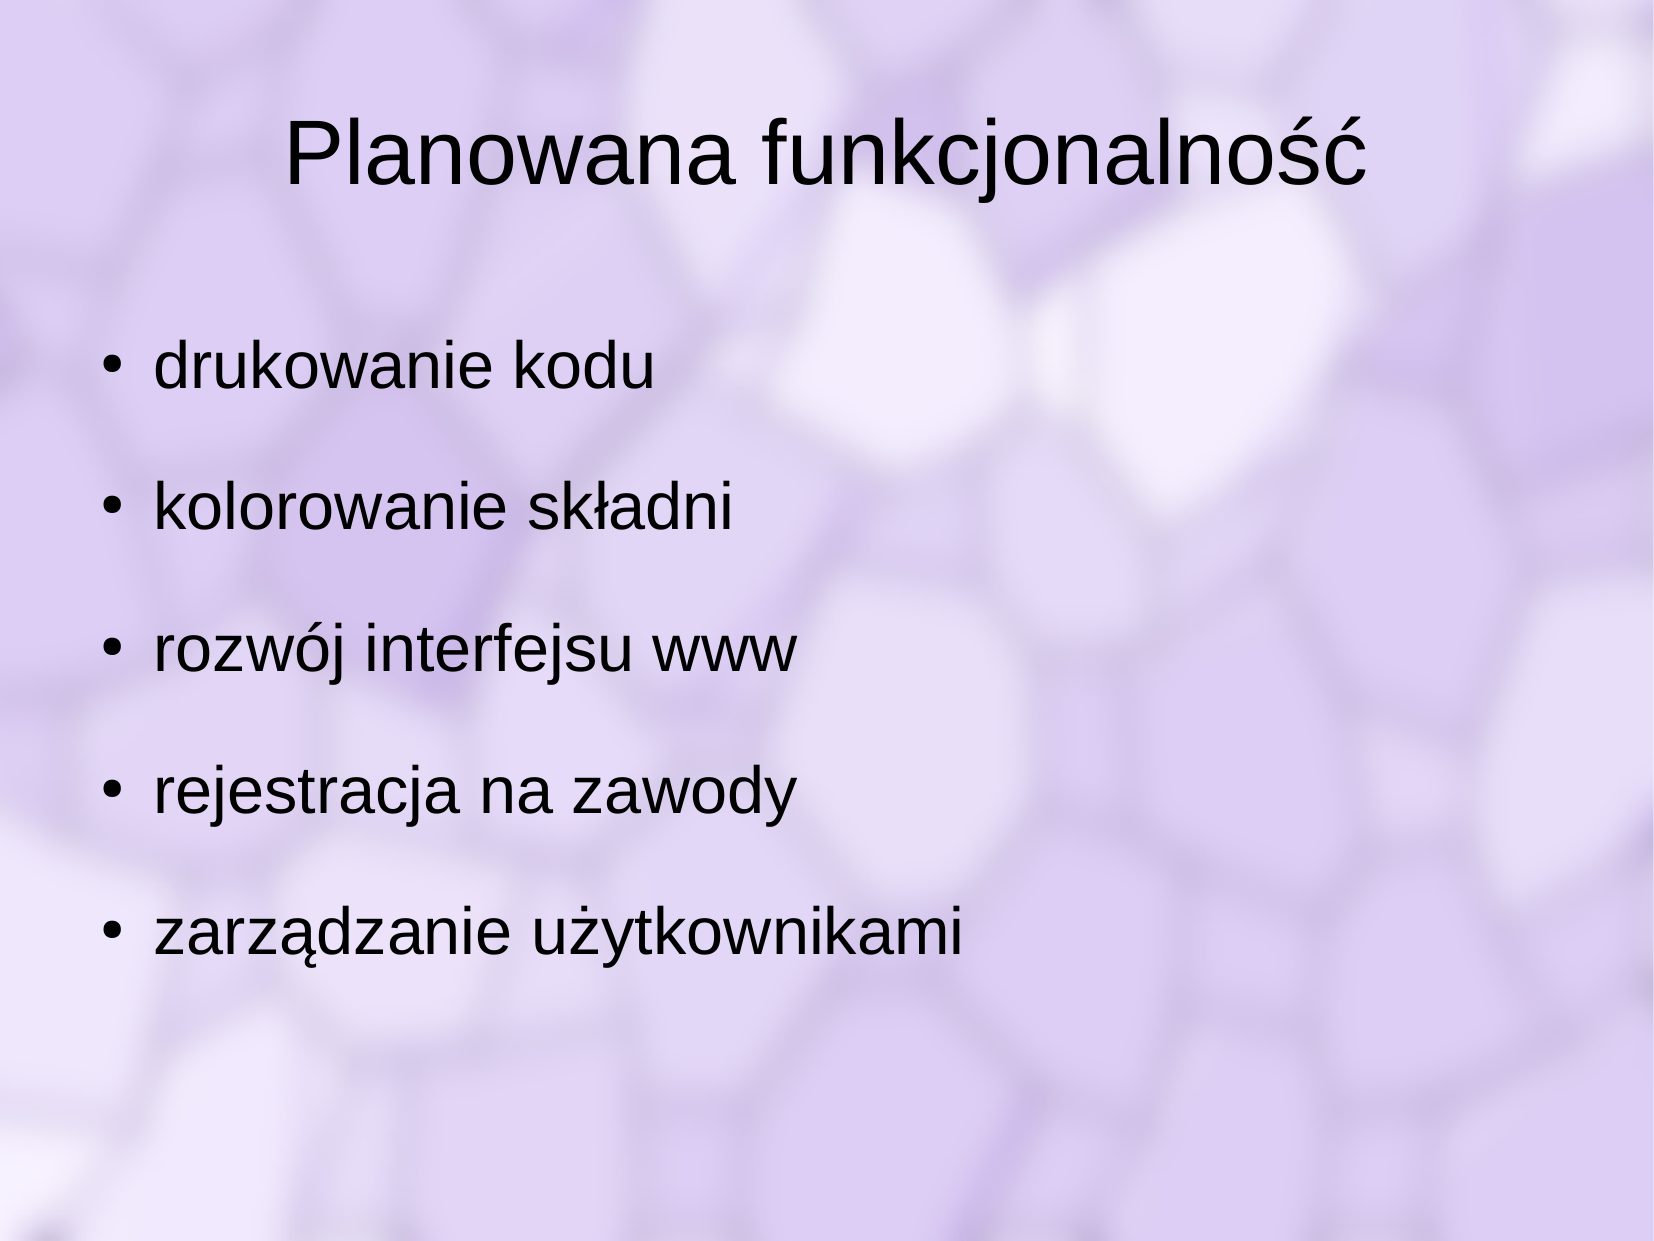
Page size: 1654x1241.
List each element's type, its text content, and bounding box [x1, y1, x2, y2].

title Planowana funkcjonalność [82, 49, 1571, 257]
list drukowanie kodu kolorowanie składni rozwój interfejsu www rejestracja na zawody zarządzanie użytkownikami [82, 290, 1571, 1109]
picture [0, 0, 1654, 1241]
